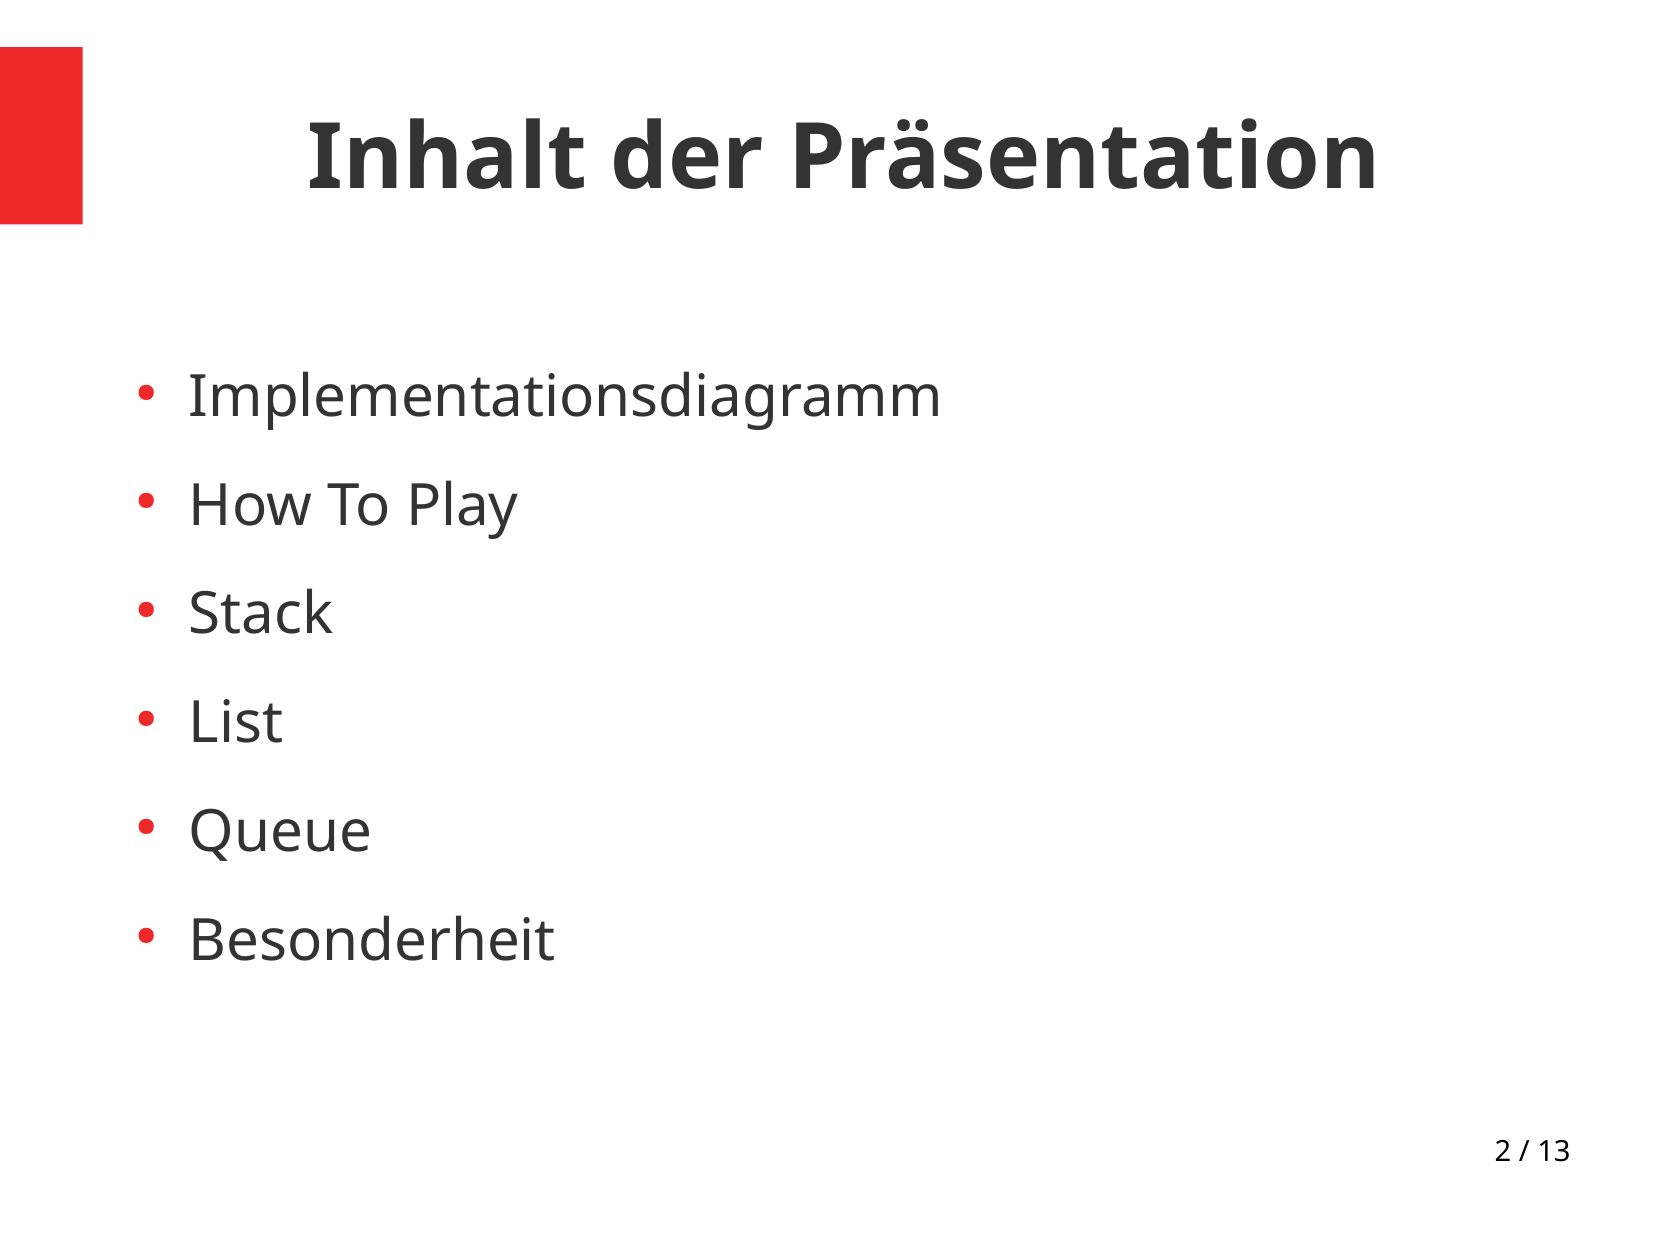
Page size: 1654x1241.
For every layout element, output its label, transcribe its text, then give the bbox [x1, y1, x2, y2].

list Implementationsdiagramm How To Play Stack List Queue Besonderheit [118, 354, 1536, 1074]
title Inhalt der Präsentation [118, 49, 1571, 257]
